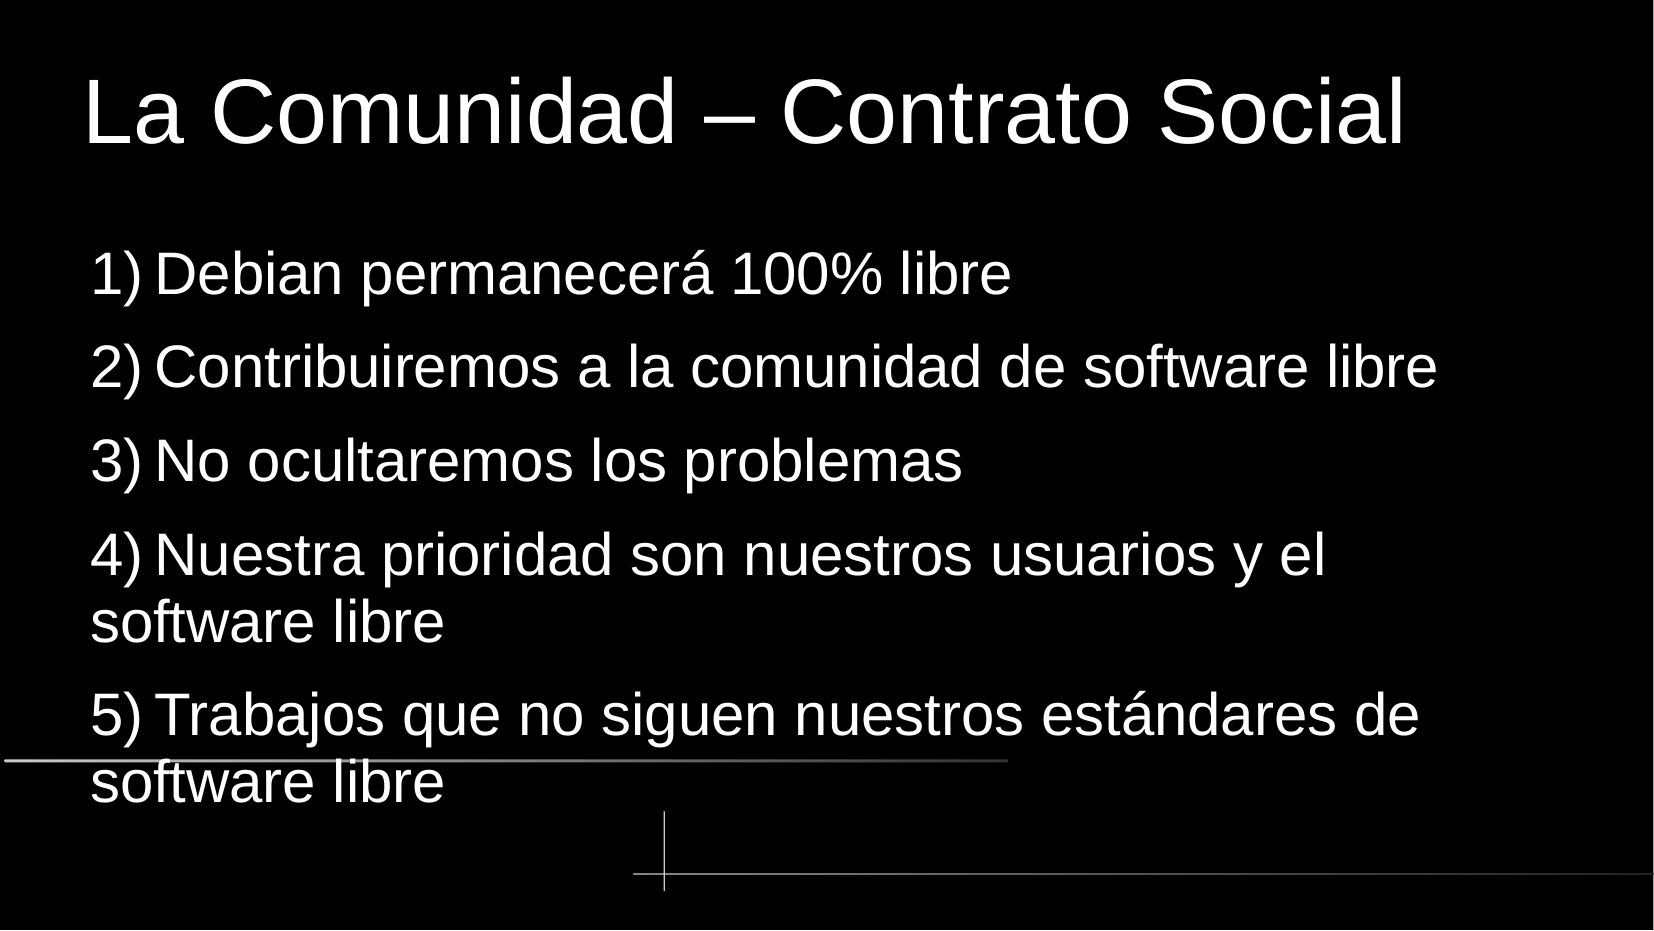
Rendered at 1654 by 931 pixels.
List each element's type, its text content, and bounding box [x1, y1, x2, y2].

list Debian permanecerá 100% libre Contribuiremos a la comunidad de software libre No ocultaremos los problemas Nuestra prioridad son nuestros usuarios y el software libre Trabajos que no siguen nuestros estándares de software libre [90, 240, 1441, 871]
title La Comunidad – Contrato Social [82, 9, 1591, 215]
